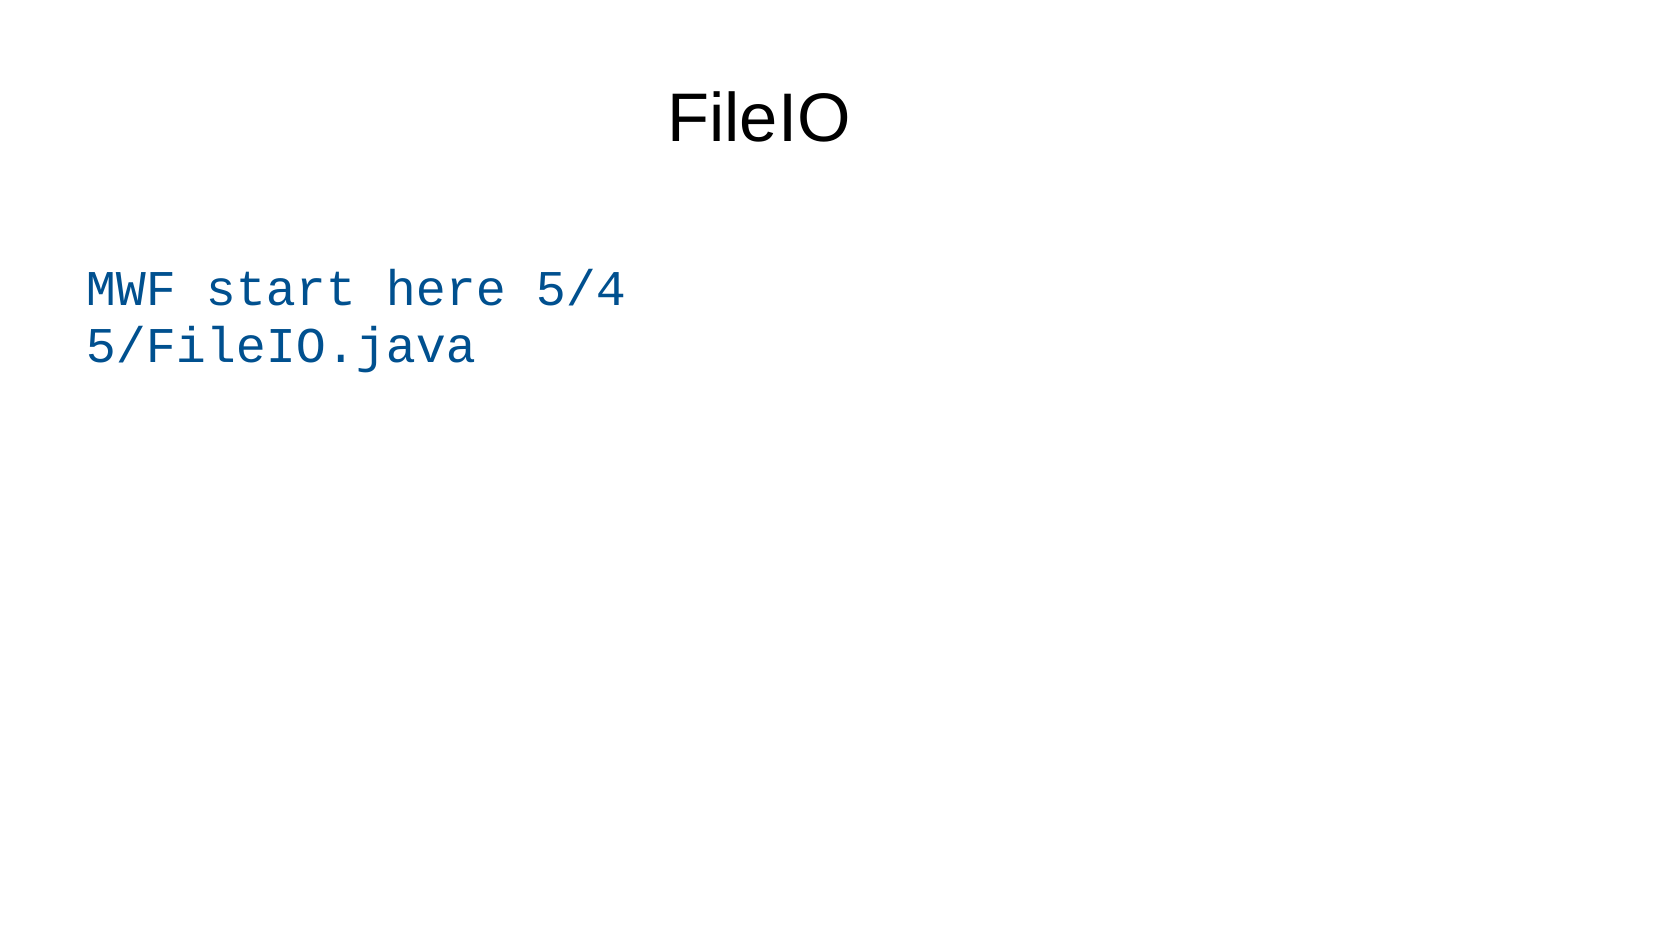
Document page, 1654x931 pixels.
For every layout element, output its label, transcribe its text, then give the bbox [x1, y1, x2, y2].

text_box MWF start here 5/4 5/FileIO.java [71, 199, 641, 415]
title FileIO [15, 39, 1504, 196]
